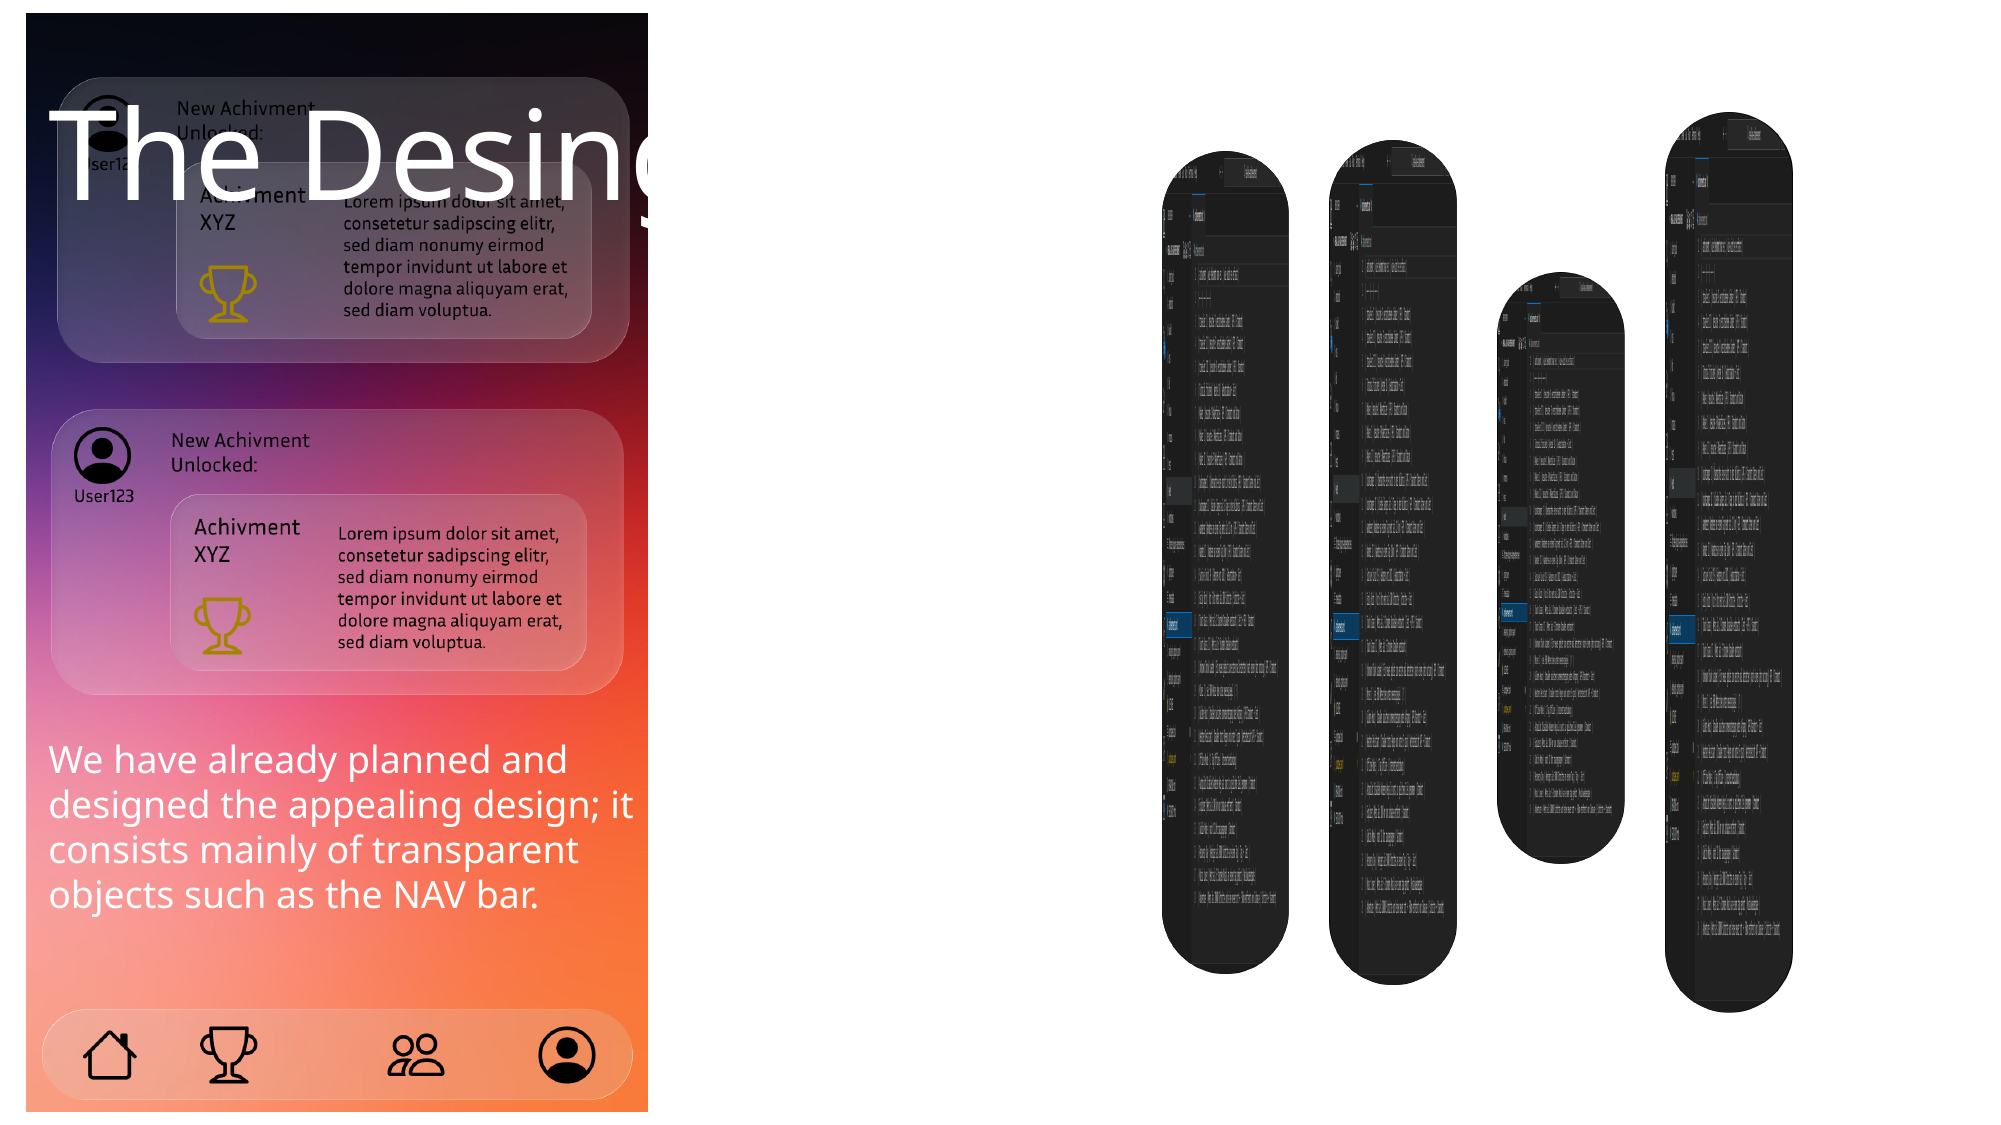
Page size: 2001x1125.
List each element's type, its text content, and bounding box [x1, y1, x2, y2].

text_box [1329, 140, 1457, 985]
text_box The Desing: [33, 68, 783, 235]
text_box [1162, 151, 1289, 974]
text_box We have already planned and designed the appealing design; it consists mainly of transparent objects such as the NAV bar. [33, 728, 655, 926]
text_box [1497, 272, 1625, 864]
text_box [1665, 112, 1793, 1013]
picture [26, 13, 648, 1112]
